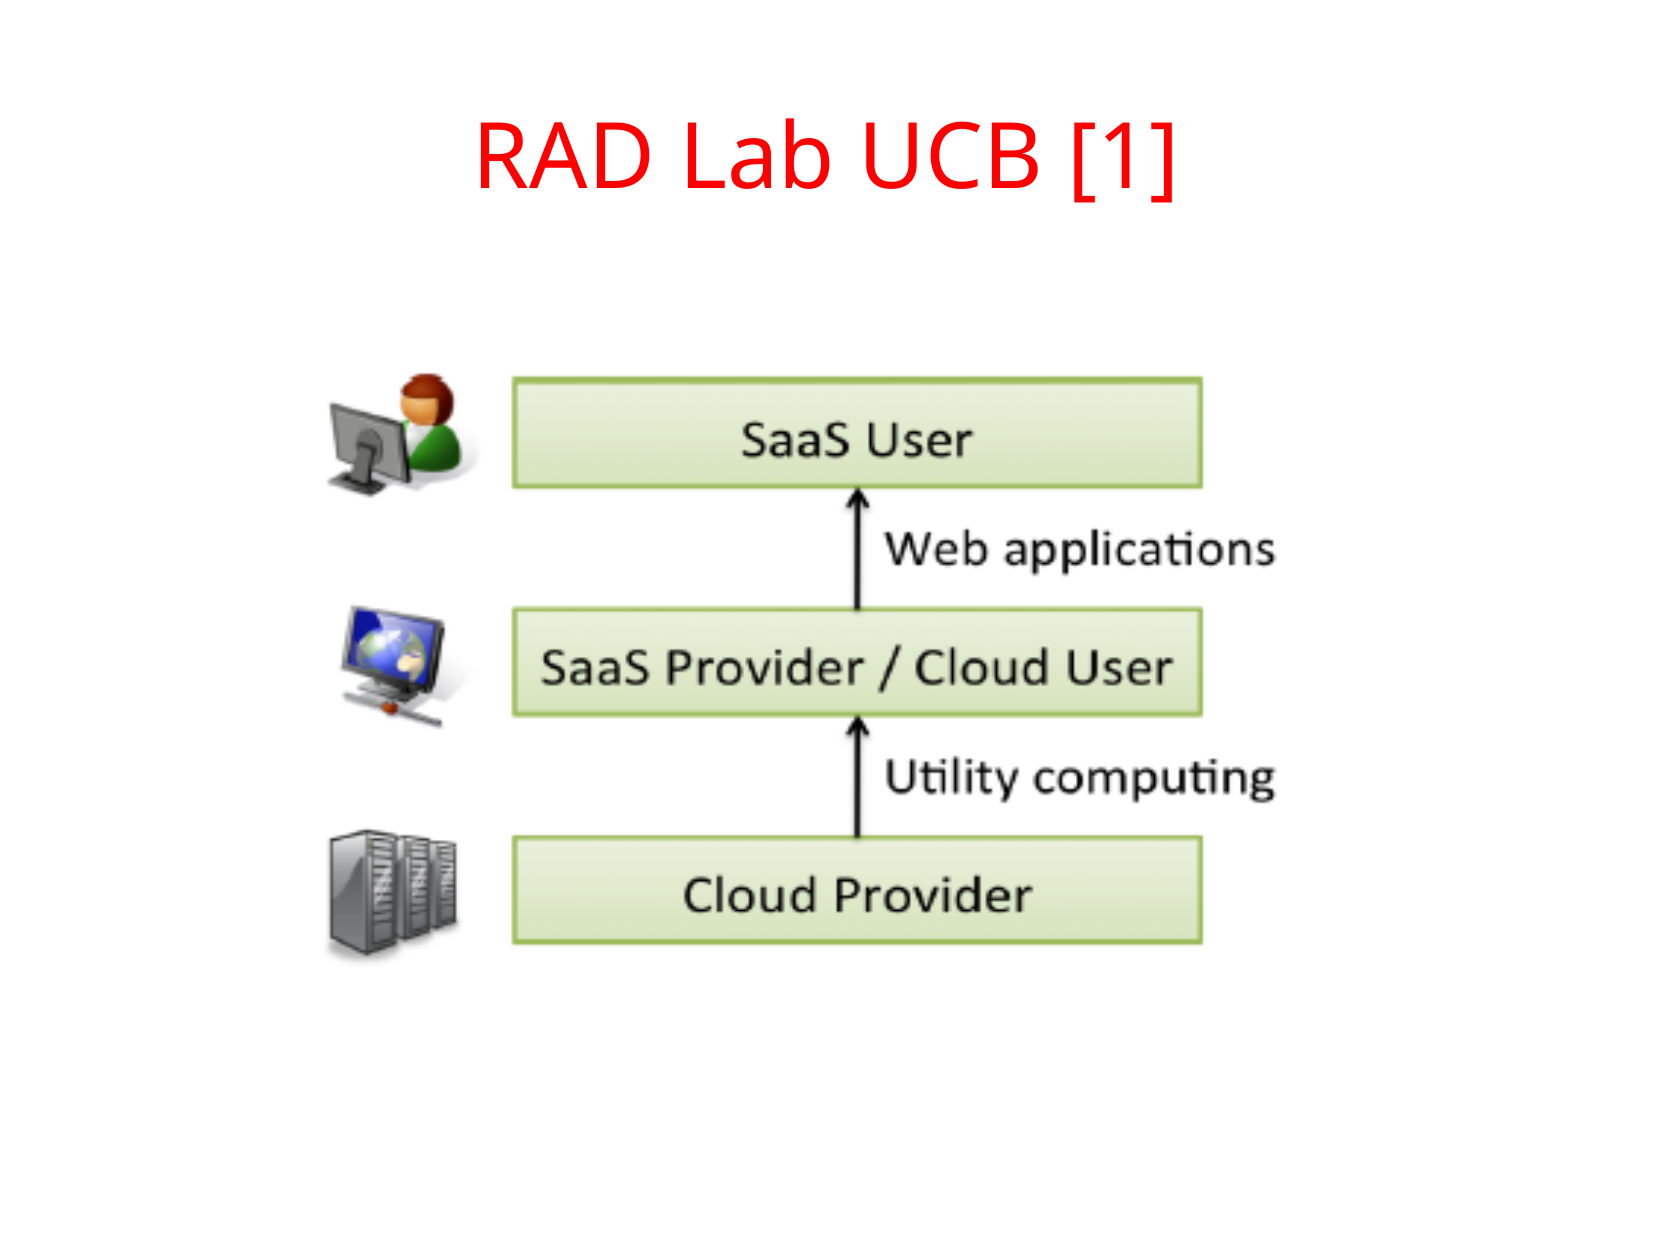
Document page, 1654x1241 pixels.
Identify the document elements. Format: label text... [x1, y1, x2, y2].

title RAD Lab UCB [1] [82, 49, 1571, 257]
picture [217, 331, 1359, 981]
